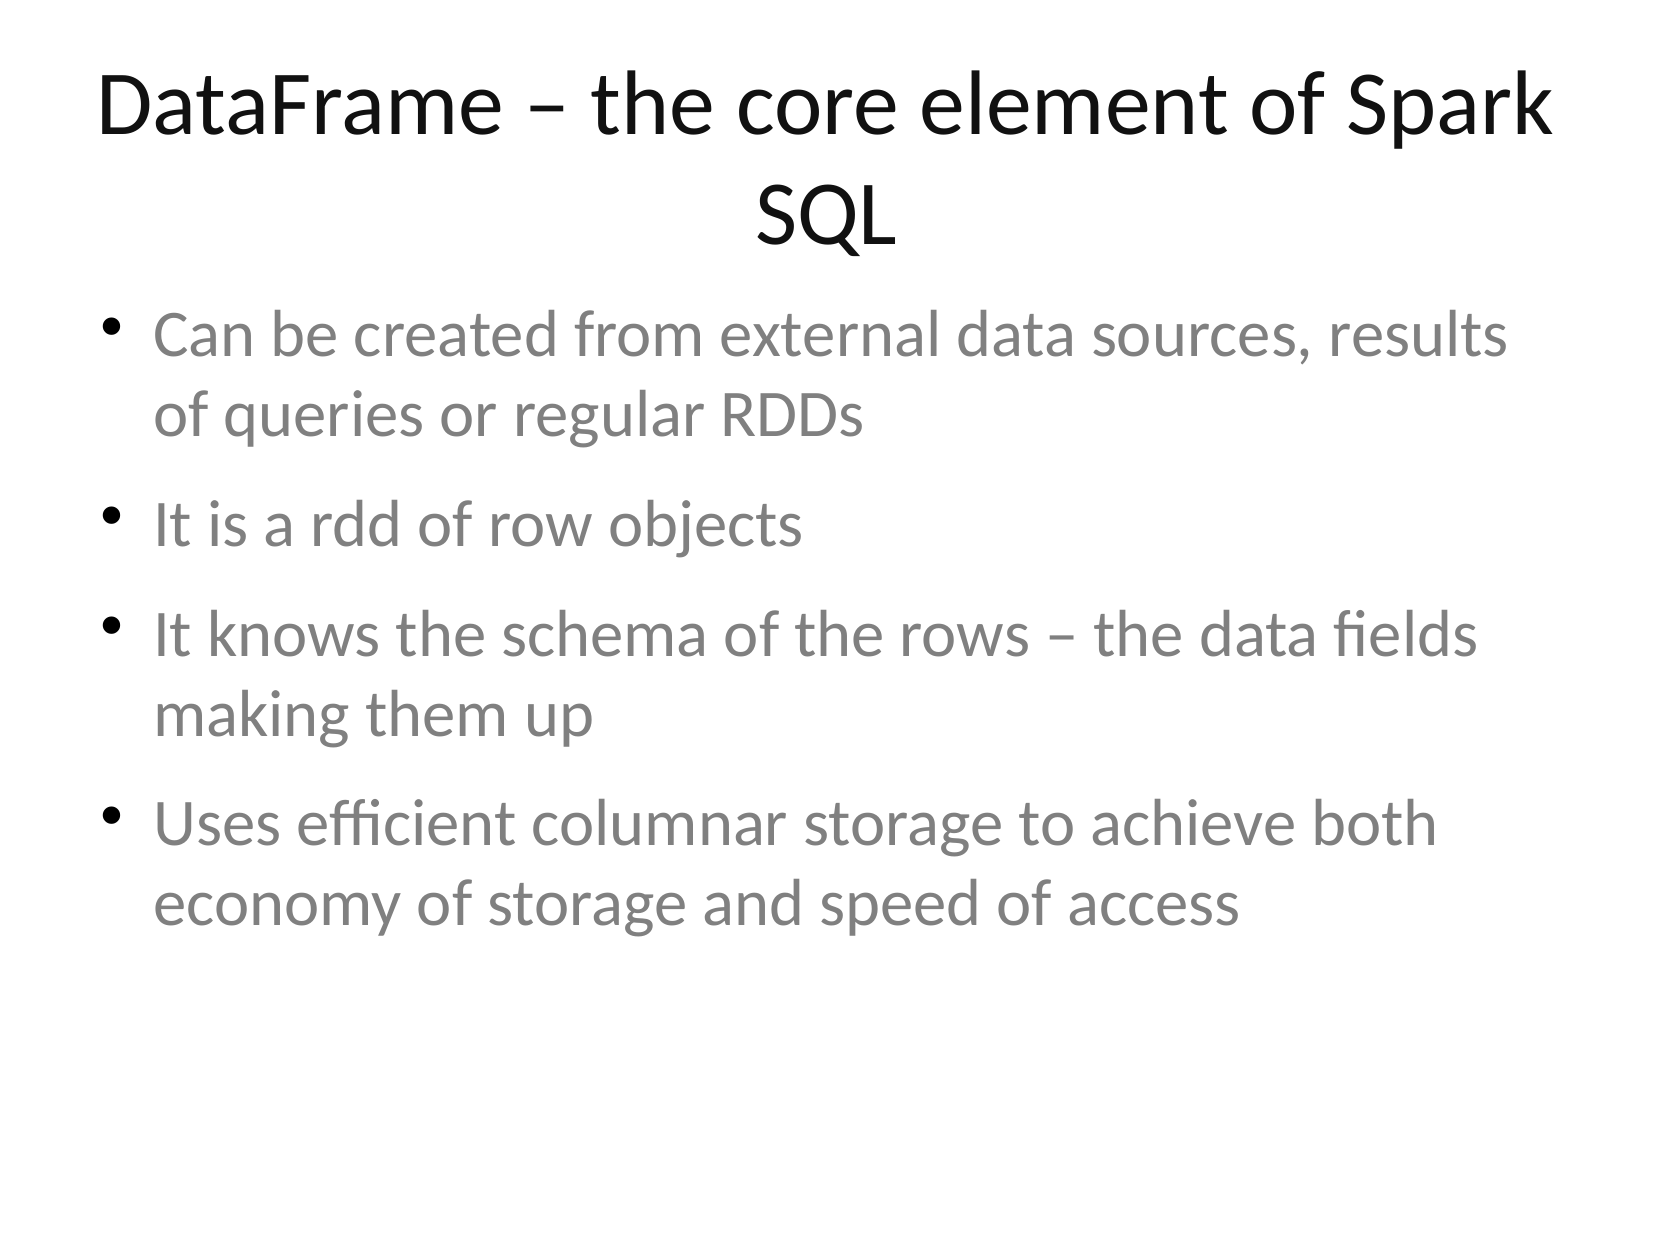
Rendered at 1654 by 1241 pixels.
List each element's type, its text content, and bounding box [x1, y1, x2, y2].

text_box DataFrame – the core element of Spark SQL [82, 49, 1571, 257]
text_box Can be created from external data sources, results of queries or regular RDDs It is a rdd of row objects It knows the schema of the rows – the data fields making them up Uses efficient columnar storage to achieve both economy of storage and speed of access [82, 290, 1571, 1010]
